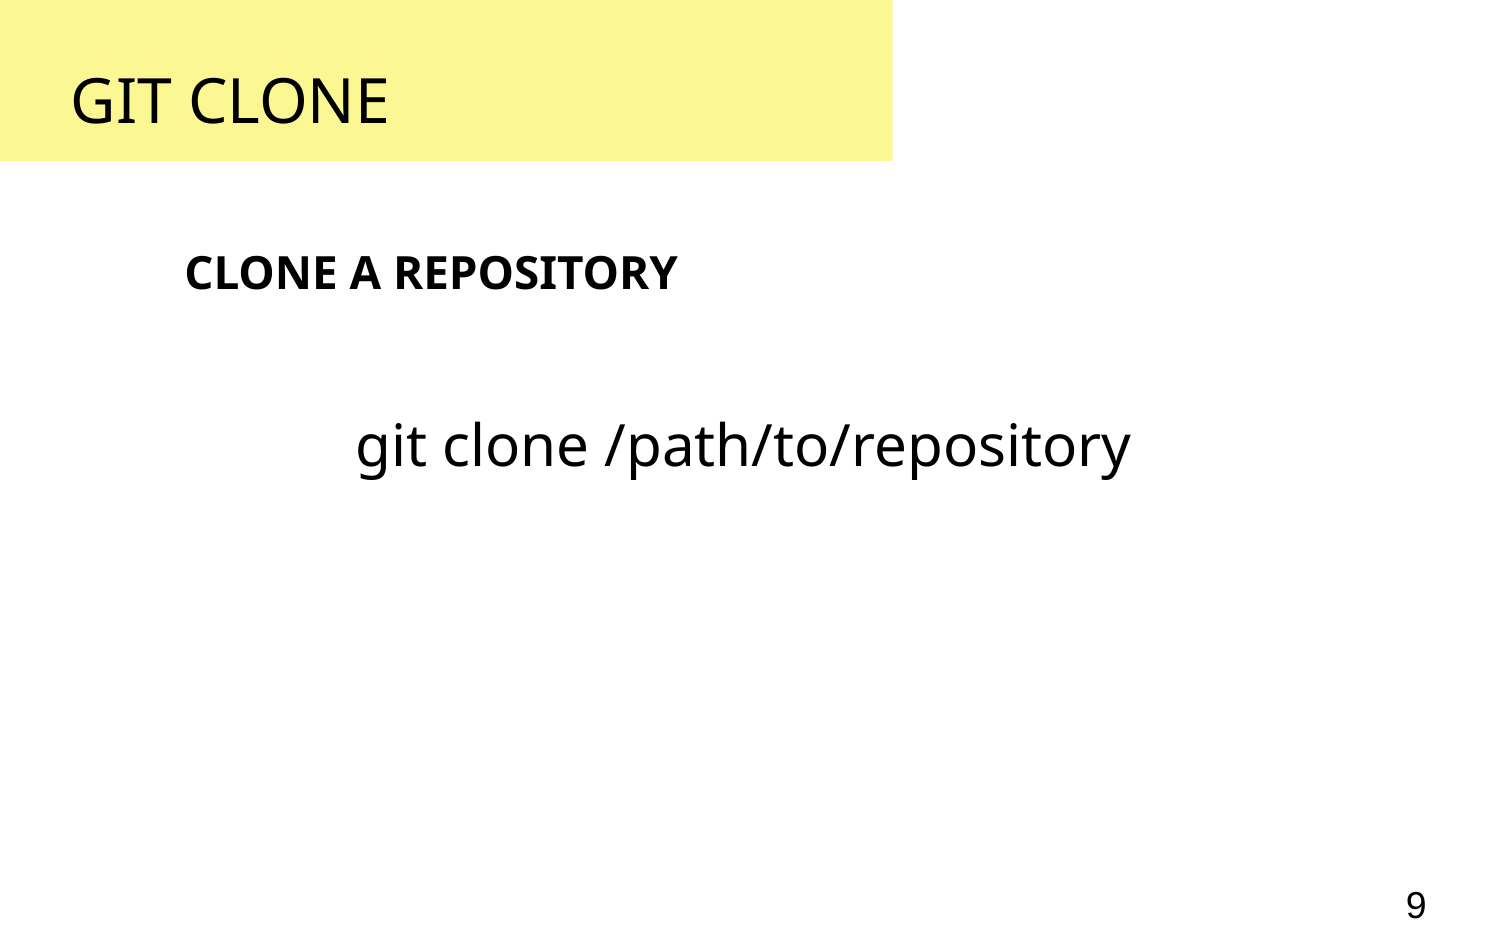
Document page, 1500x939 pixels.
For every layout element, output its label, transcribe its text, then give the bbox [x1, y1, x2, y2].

text_box CLONE A REPOSITORY git clone /path/to/repository [182, 186, 1318, 720]
text_box <number> [1405, 880, 1434, 939]
text_box GIT CLONE [68, 59, 820, 218]
text_box [0, 0, 893, 161]
